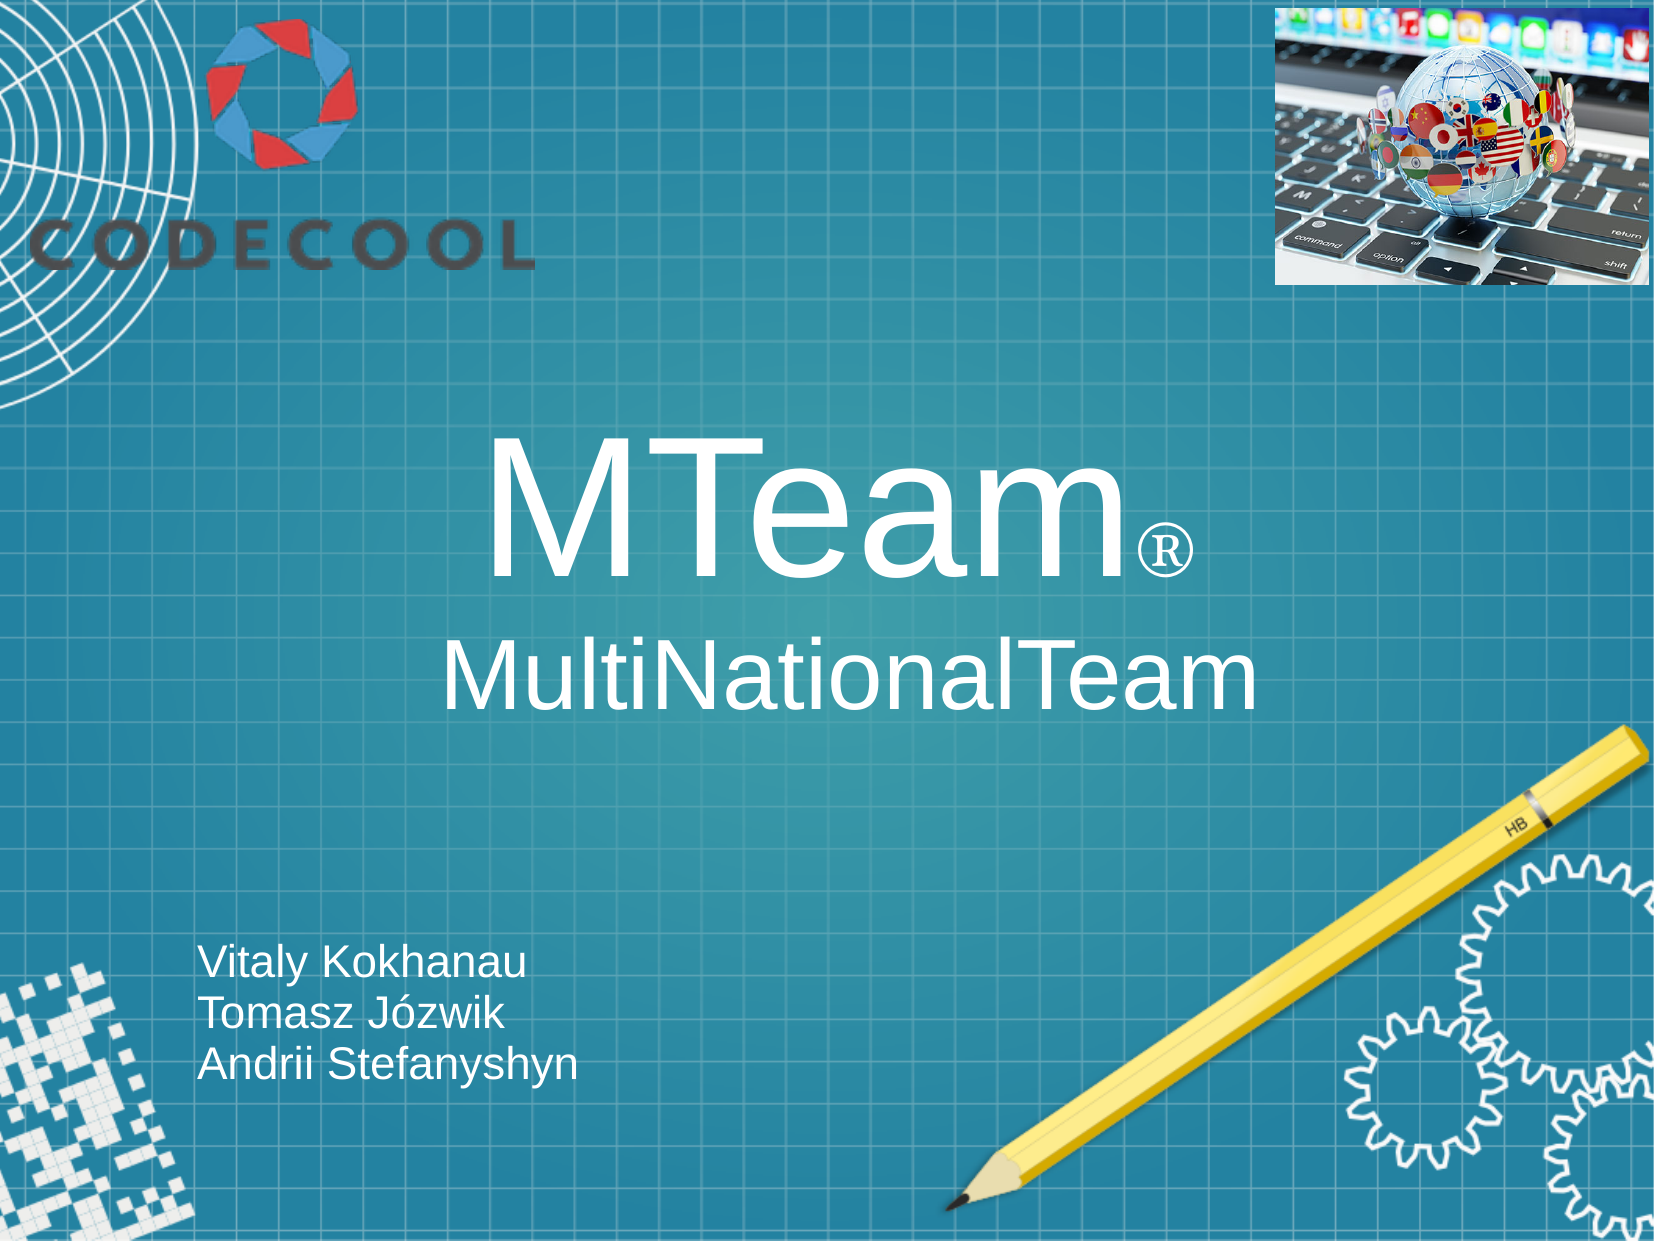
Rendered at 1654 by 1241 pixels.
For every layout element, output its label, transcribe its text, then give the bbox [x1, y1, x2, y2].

picture [0, 0, 1654, 1241]
subtitle MTeamⓇ MultiNationalTeam Vitaly Kokhanau Tomasz Józwik Andrii Stefanyshyn [56, 270, 1621, 1216]
